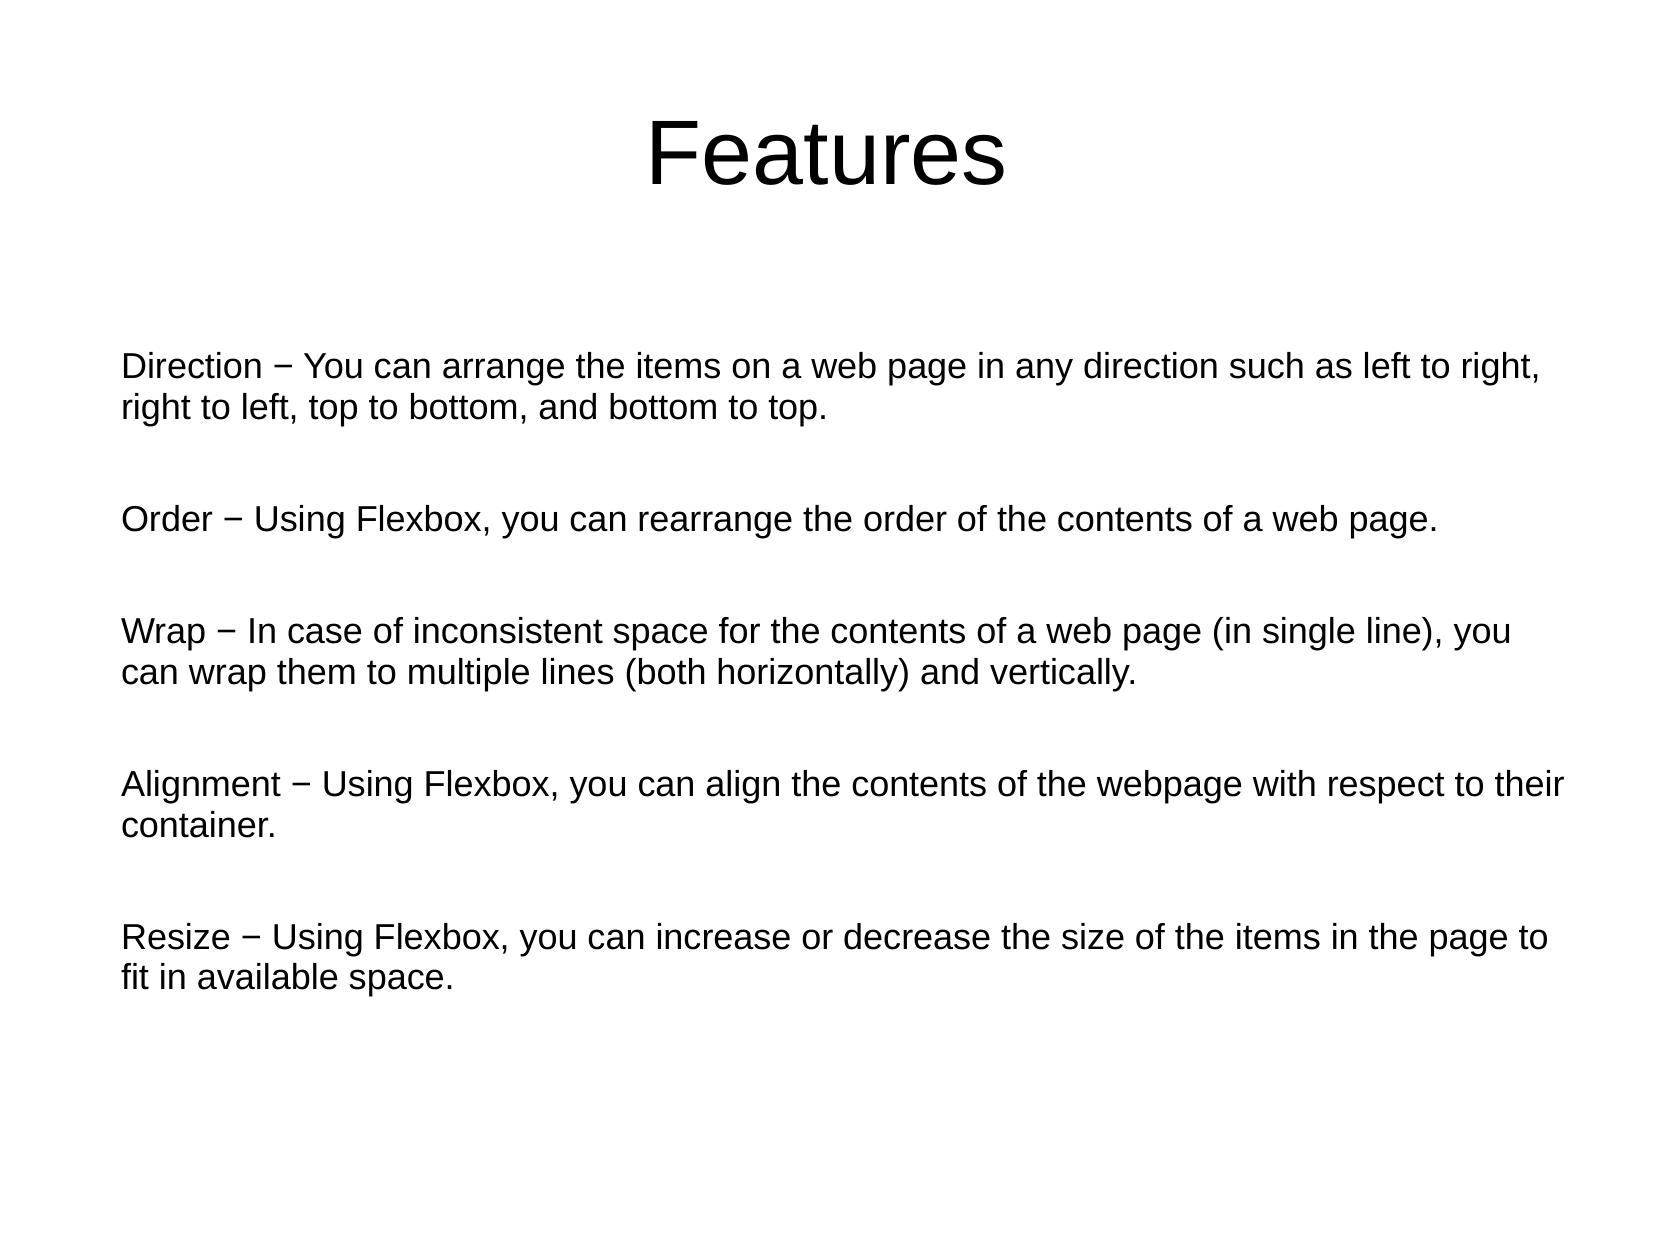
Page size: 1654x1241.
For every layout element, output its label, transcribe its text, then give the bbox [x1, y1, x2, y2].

title Features [82, 49, 1571, 257]
list Direction − You can arrange the items on a web page in any direction such as left to right, right to left, top to bottom, and bottom to top. Order − Using Flexbox, you can rearrange the order of the contents of a web page. Wrap − In case of inconsistent space for the contents of a web page (in single line), you can wrap them to multiple lines (both horizontally) and vertically. Alignment − Using Flexbox, you can align the contents of the webpage with respect to their container. Resize − Using Flexbox, you can increase or decrease the size of the items in the page to fit in available space. [82, 290, 1571, 1010]
